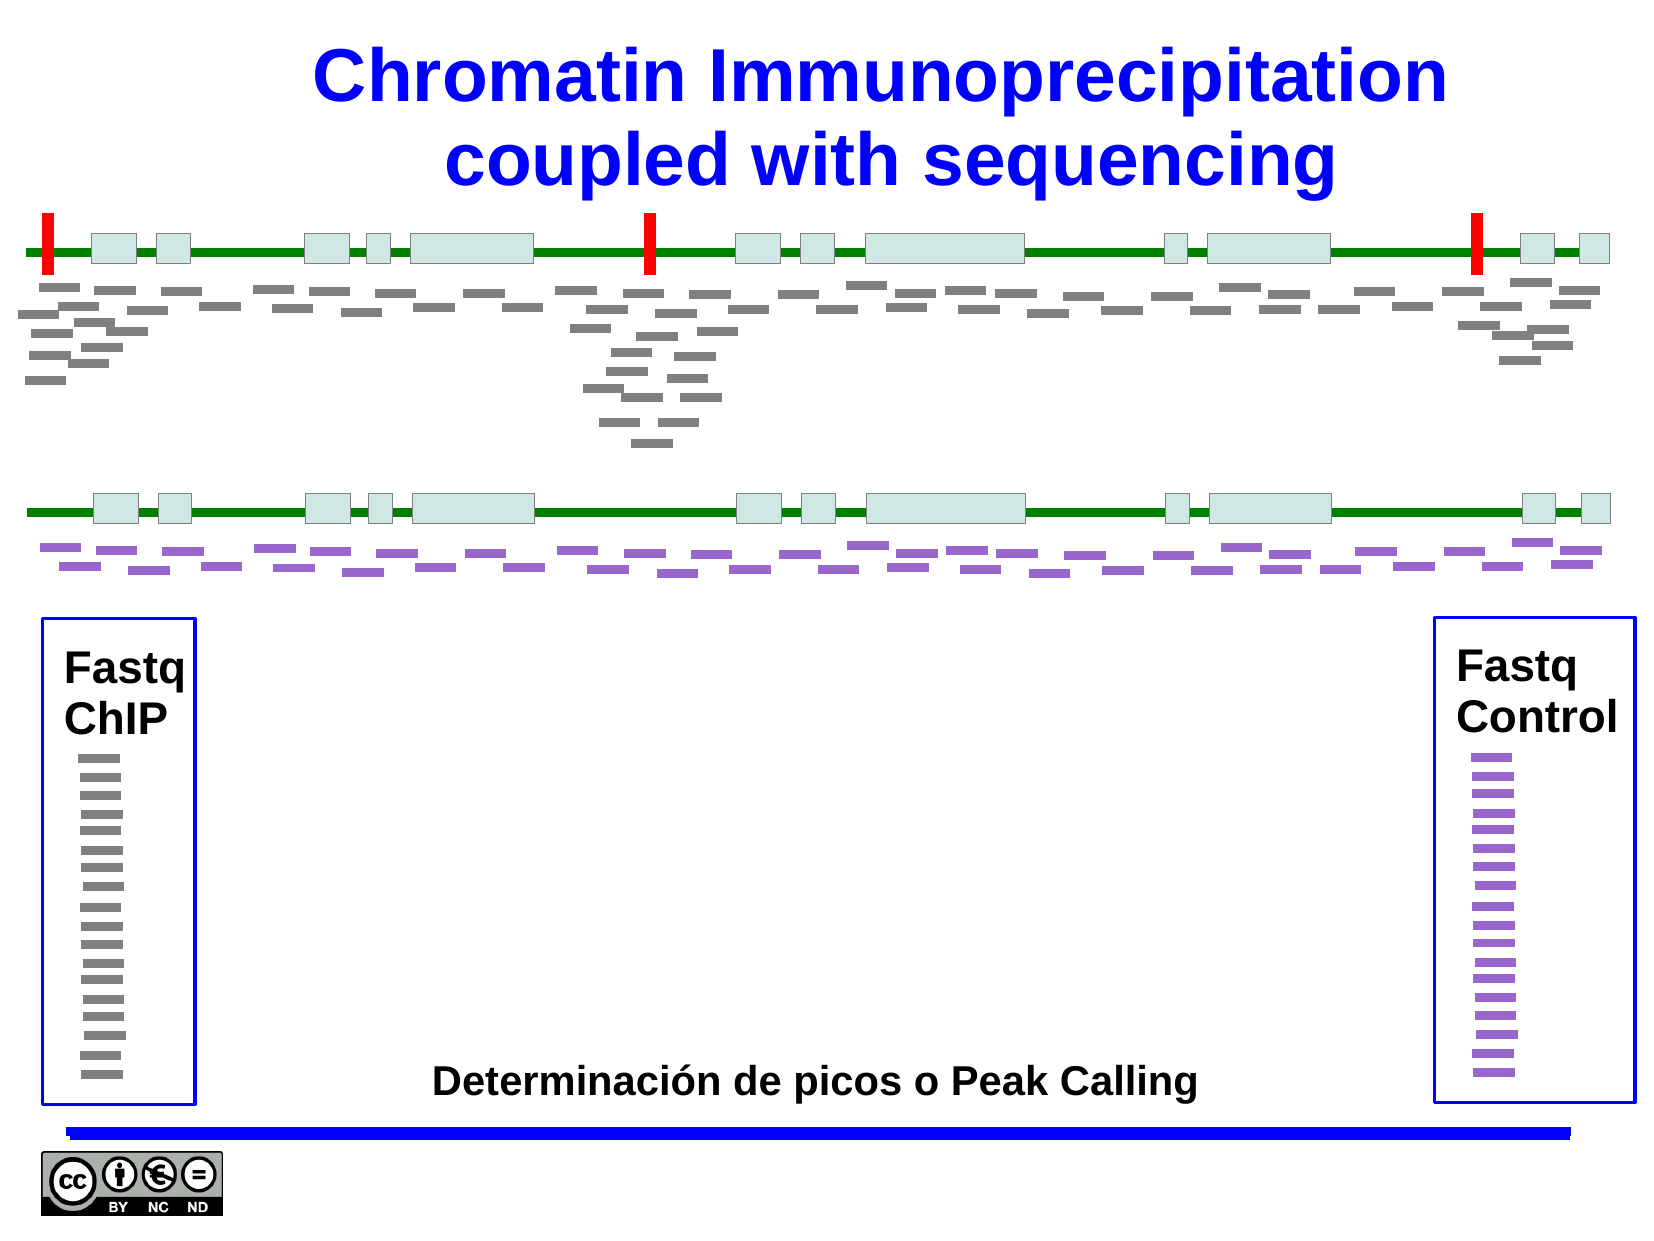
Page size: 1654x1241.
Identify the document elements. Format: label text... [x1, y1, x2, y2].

text_box [736, 493, 782, 524]
text_box [1164, 233, 1188, 264]
title Chromatin Immunoprecipitation coupled with sequencing [147, 13, 1636, 222]
text_box [410, 233, 534, 264]
text_box [1434, 617, 1636, 1103]
text_box [800, 233, 835, 264]
text_box [801, 493, 836, 524]
text_box [1520, 233, 1555, 264]
text_box [1522, 493, 1556, 524]
text_box [368, 493, 393, 524]
text_box [42, 618, 196, 1105]
text_box [91, 233, 137, 264]
text_box Fastq ChIP [49, 634, 214, 752]
text_box [865, 233, 1025, 264]
text_box [304, 233, 350, 264]
text_box [156, 233, 191, 264]
text_box [305, 493, 351, 524]
text_box [412, 493, 535, 524]
text_box [366, 233, 391, 264]
text_box [1579, 233, 1610, 264]
text_box [866, 493, 1026, 524]
picture [41, 1151, 223, 1216]
text_box Determinación de picos o Peak Calling [417, 1050, 1603, 1112]
text_box Fastq Control [1441, 632, 1634, 750]
text_box [1207, 233, 1331, 264]
text_box [735, 233, 781, 264]
text_box [158, 493, 192, 524]
text_box [1165, 493, 1190, 524]
text_box [1209, 493, 1332, 524]
text_box [1581, 493, 1611, 524]
text_box [93, 493, 139, 524]
